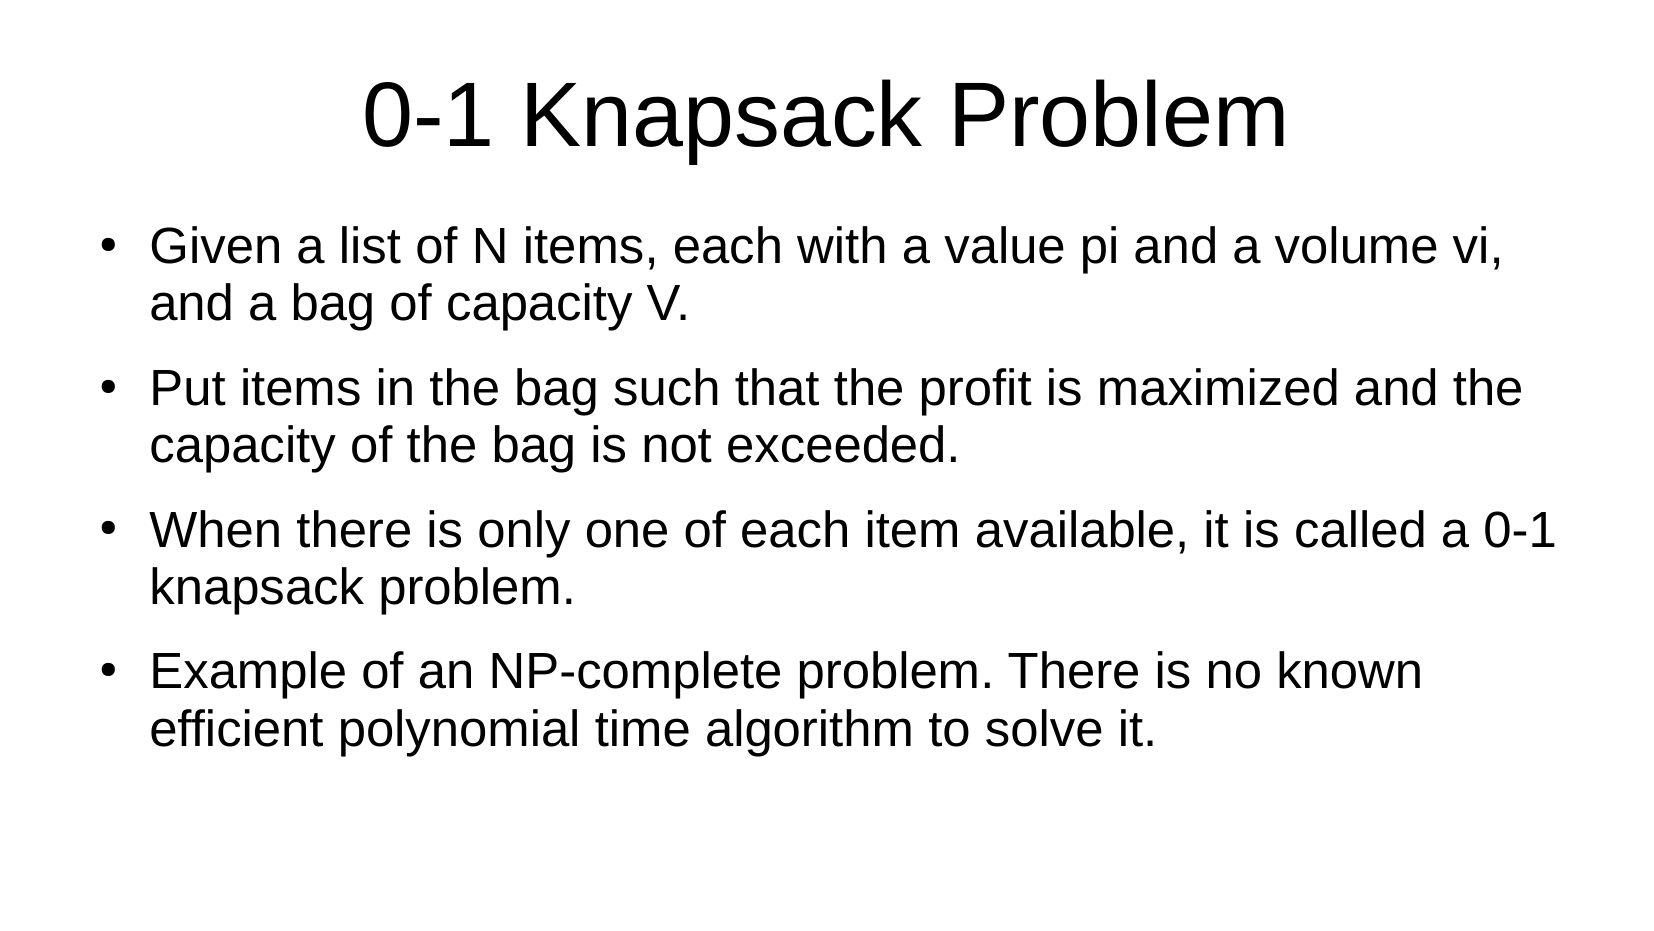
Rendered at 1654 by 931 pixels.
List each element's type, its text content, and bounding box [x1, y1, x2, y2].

title 0-1 Knapsack Problem [82, 37, 1571, 193]
list Given a list of N items, each with a value pi and a volume vi, and a bag of capacity V. Put items in the bag such that the profit is maximized and the capacity of the bag is not exceeded. When there is only one of each item available, it is called a 0-1 knapsack problem. Example of an NP-complete problem. There is no known efficient polynomial time algorithm to solve it. [82, 217, 1571, 758]
